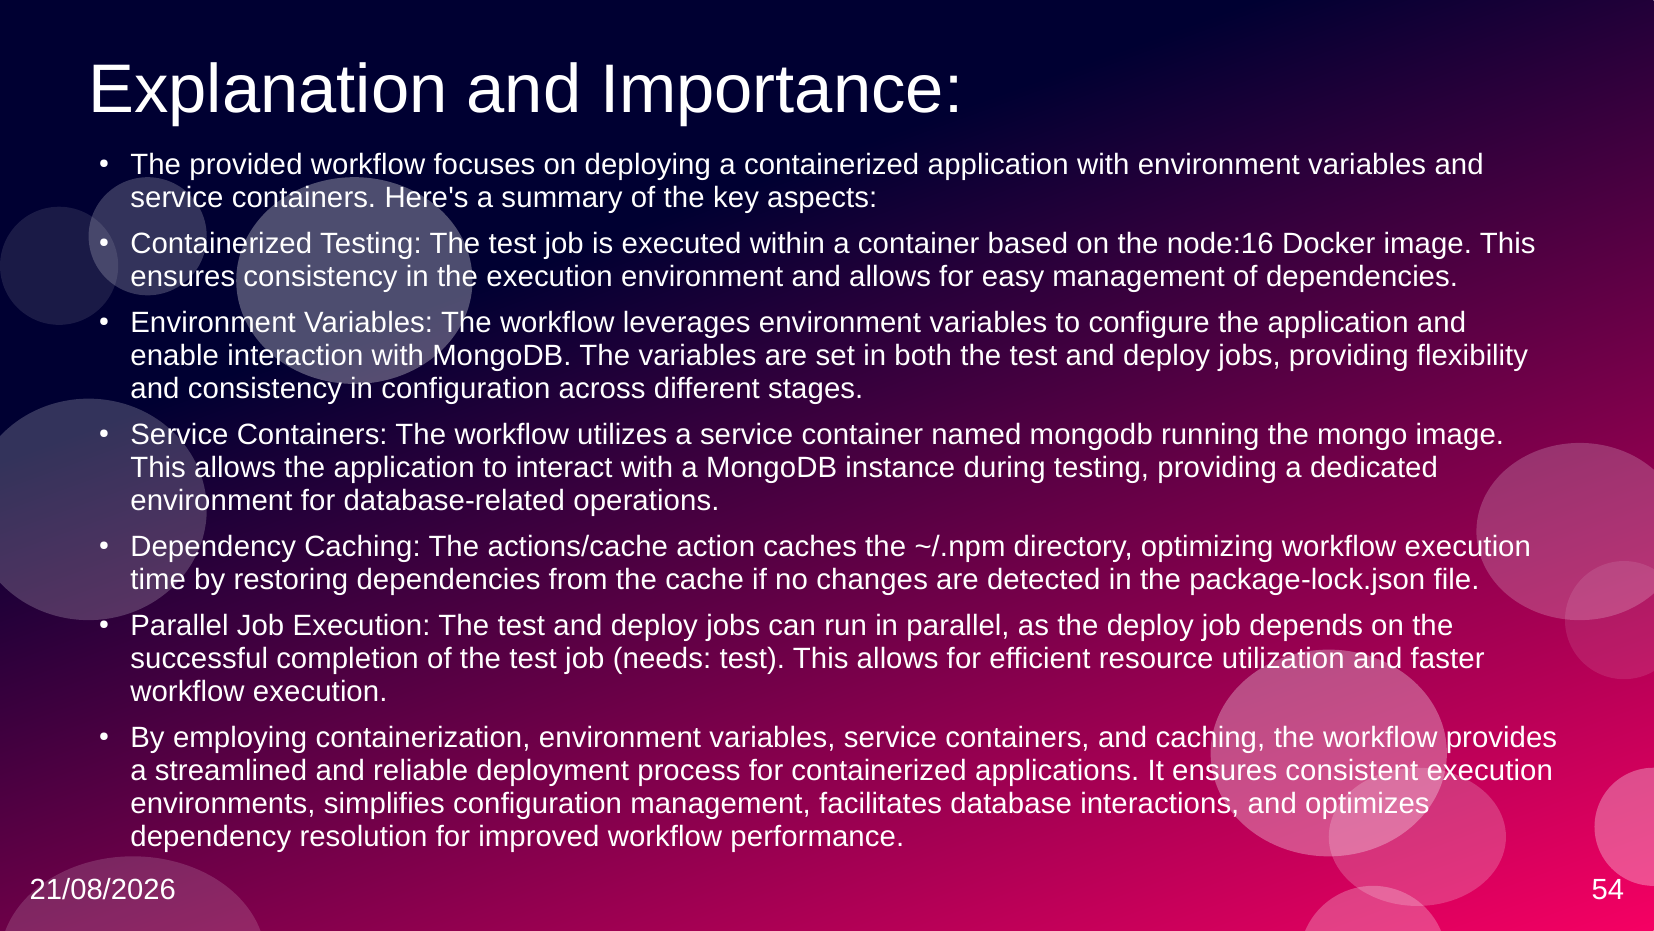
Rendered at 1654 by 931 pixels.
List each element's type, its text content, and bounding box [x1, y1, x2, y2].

list The provided workflow focuses on deploying a containerized application with environment variables and service containers. Here's a summary of the key aspects: Containerized Testing: The test job is executed within a container based on the node:16 Docker image. This ensures consistency in the execution environment and allows for easy management of dependencies. Environment Variables: The workflow leverages environment variables to configure the application and enable interaction with MongoDB. The variables are set in both the test and deploy jobs, providing flexibility and consistency in configuration across different stages. Service Containers: The workflow utilizes a service container named mongodb running the mongo image. This allows the application to interact with a MongoDB instance during testing, providing a dedicated environment for database-related operations. Dependency Caching: The actions/cache action caches the ~/.npm directory, optimizing workflow execution time by restoring dependencies from the cache if no changes are detected in the package-lock.json file. Parallel Job Execution: The test and deploy jobs can run in parallel, as the deploy job depends on the successful completion of the test job (needs: test). This allows for efficient resource utilization and faster workflow execution. By employing containerization, environment variables, service containers, and caching, the workflow provides a streamlined and reliable deployment process for containerized applications. It ensures consistent execution environments, simplifies configuration management, facilitates database interactions, and optimizes dependency resolution for improved workflow performance. [88, 147, 1565, 857]
title Explanation and Importance: [88, 29, 1565, 147]
